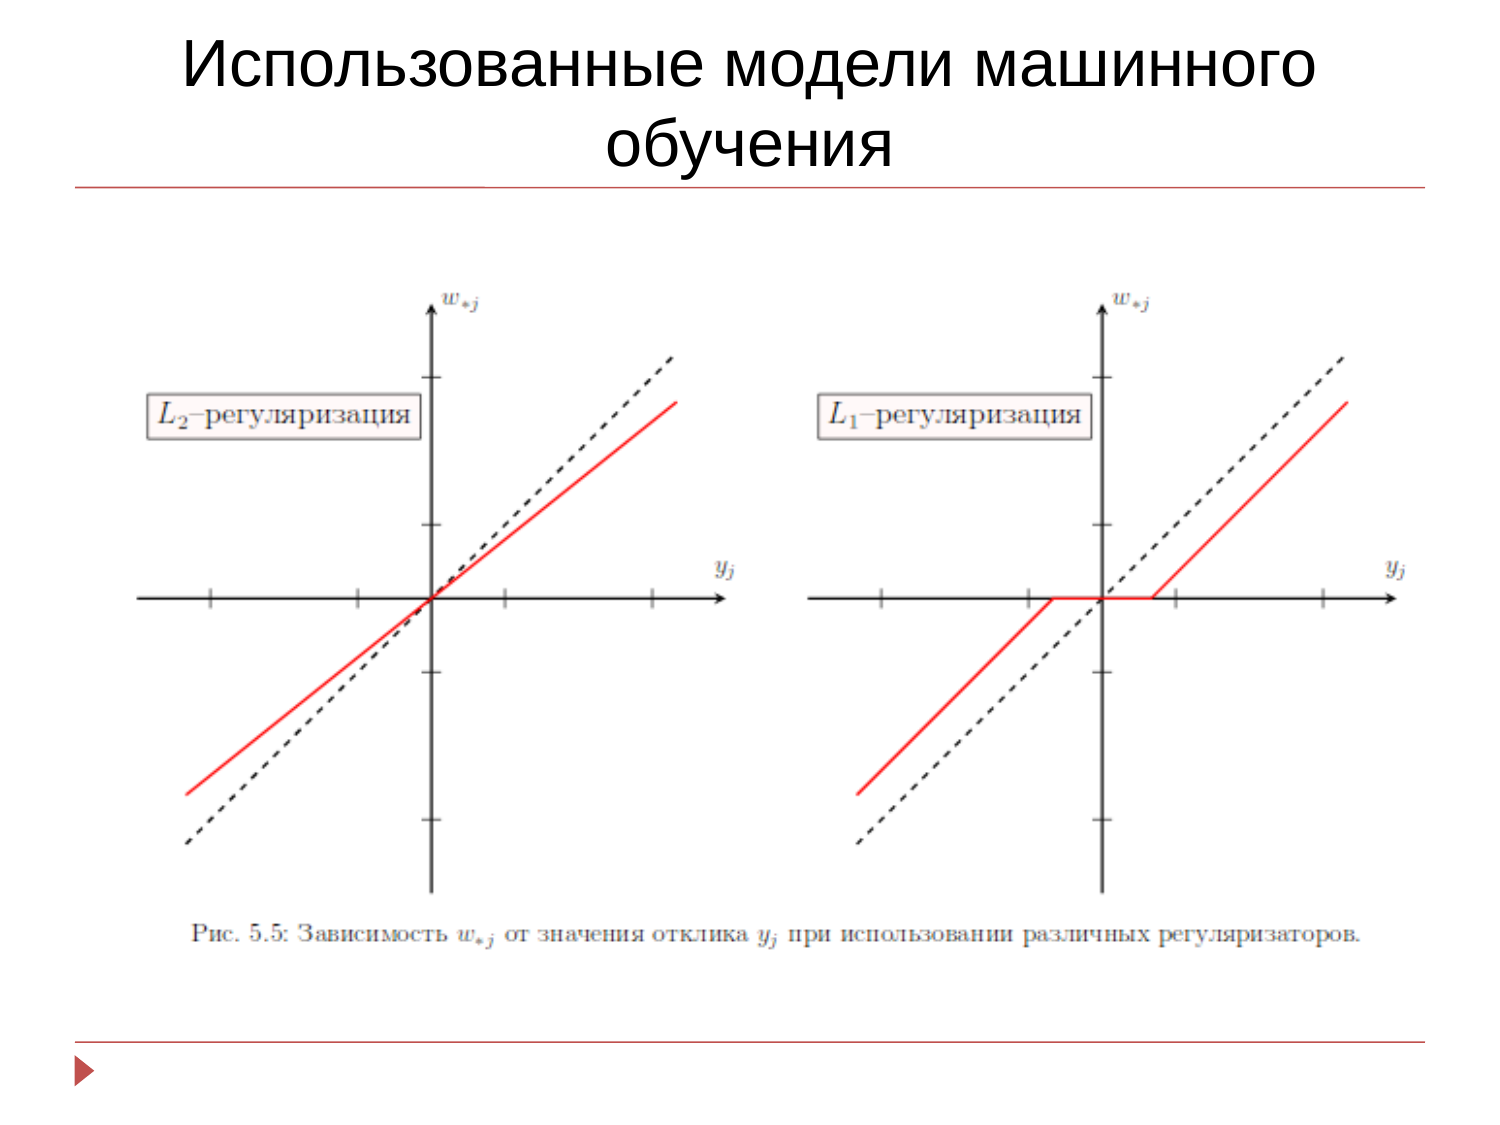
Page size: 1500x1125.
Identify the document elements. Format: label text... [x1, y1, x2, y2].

picture [106, 278, 1434, 969]
text_box Использованные модели машинного обучения [75, 24, 1425, 188]
